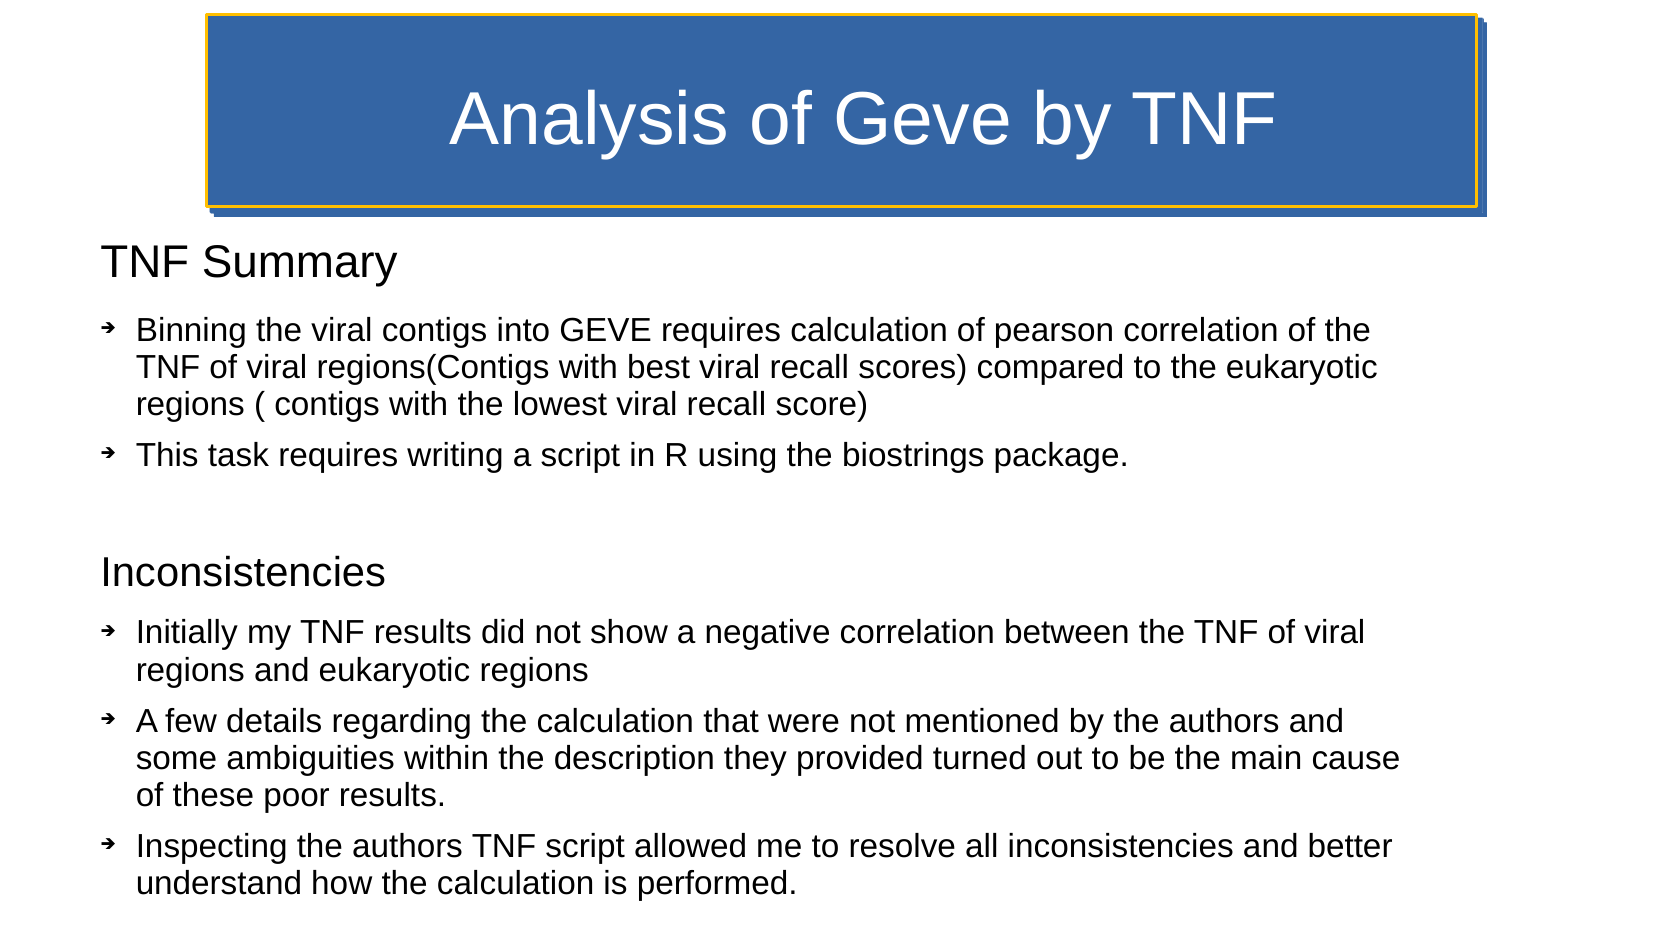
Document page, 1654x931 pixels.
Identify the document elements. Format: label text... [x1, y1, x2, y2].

list TNF Summary Binning the viral contigs into GEVE requires calculation of pearson correlation of the TNF of viral regions(Contigs with best viral recall scores) compared to the eukaryotic regions ( contigs with the lowest viral recall score) This task requires writing a script in R using the biostrings package. Inconsistencies Initially my TNF results did not show a negative correlation between the TNF of viral regions and eukaryotic regions A few details regarding the calculation that were not mentioned by the authors and some ambiguities within the description they provided turned out to be the main cause of these poor results. Inspecting the authors TNF script allowed me to resolve all inconsistencies and better understand how the calculation is performed. [29, 236, 1418, 916]
title Analysis of Geve by TNF [277, 44, 1430, 192]
